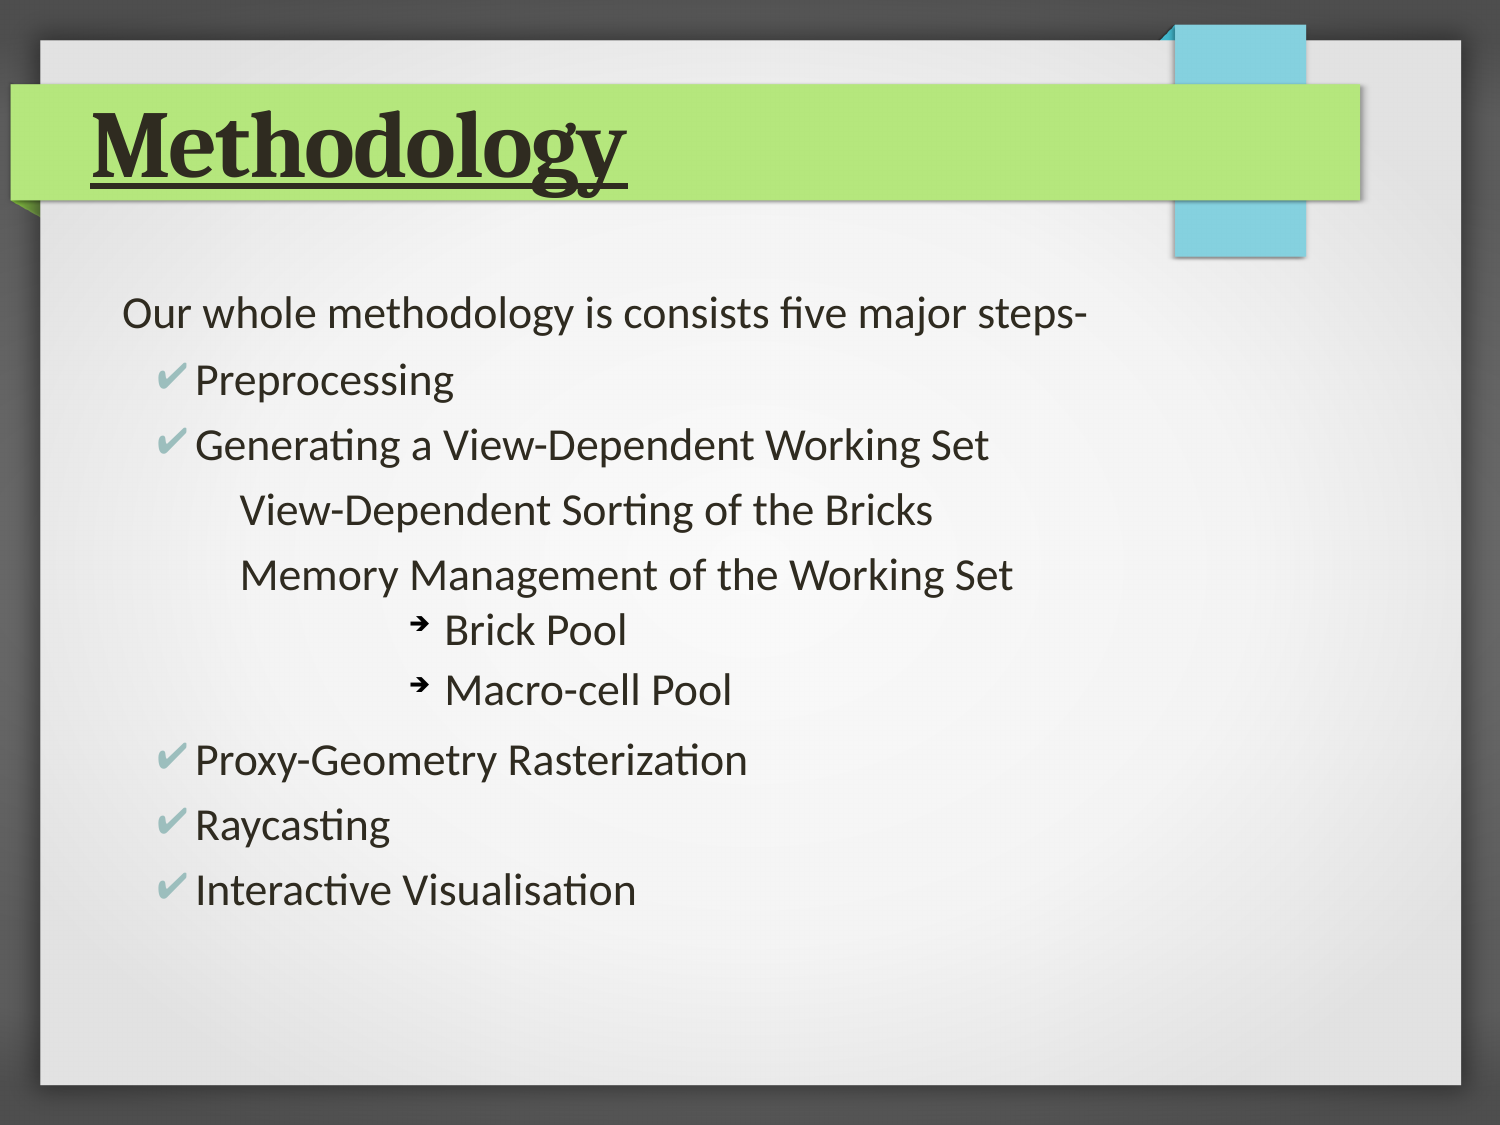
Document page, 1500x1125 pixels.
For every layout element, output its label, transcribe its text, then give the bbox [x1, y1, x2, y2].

picture [0, 0, 1500, 1125]
title Methodology [75, 45, 1325, 233]
list Our whole methodology is consists five major steps- Preprocessing Generating a View-Dependent Working Set View-Dependent Sorting of the Bricks Memory Management of the Working Set Brick Pool Macro-cell Pool Proxy-Geometry Rasterization Raycasting Interactive Visualisation [75, 262, 1325, 1050]
